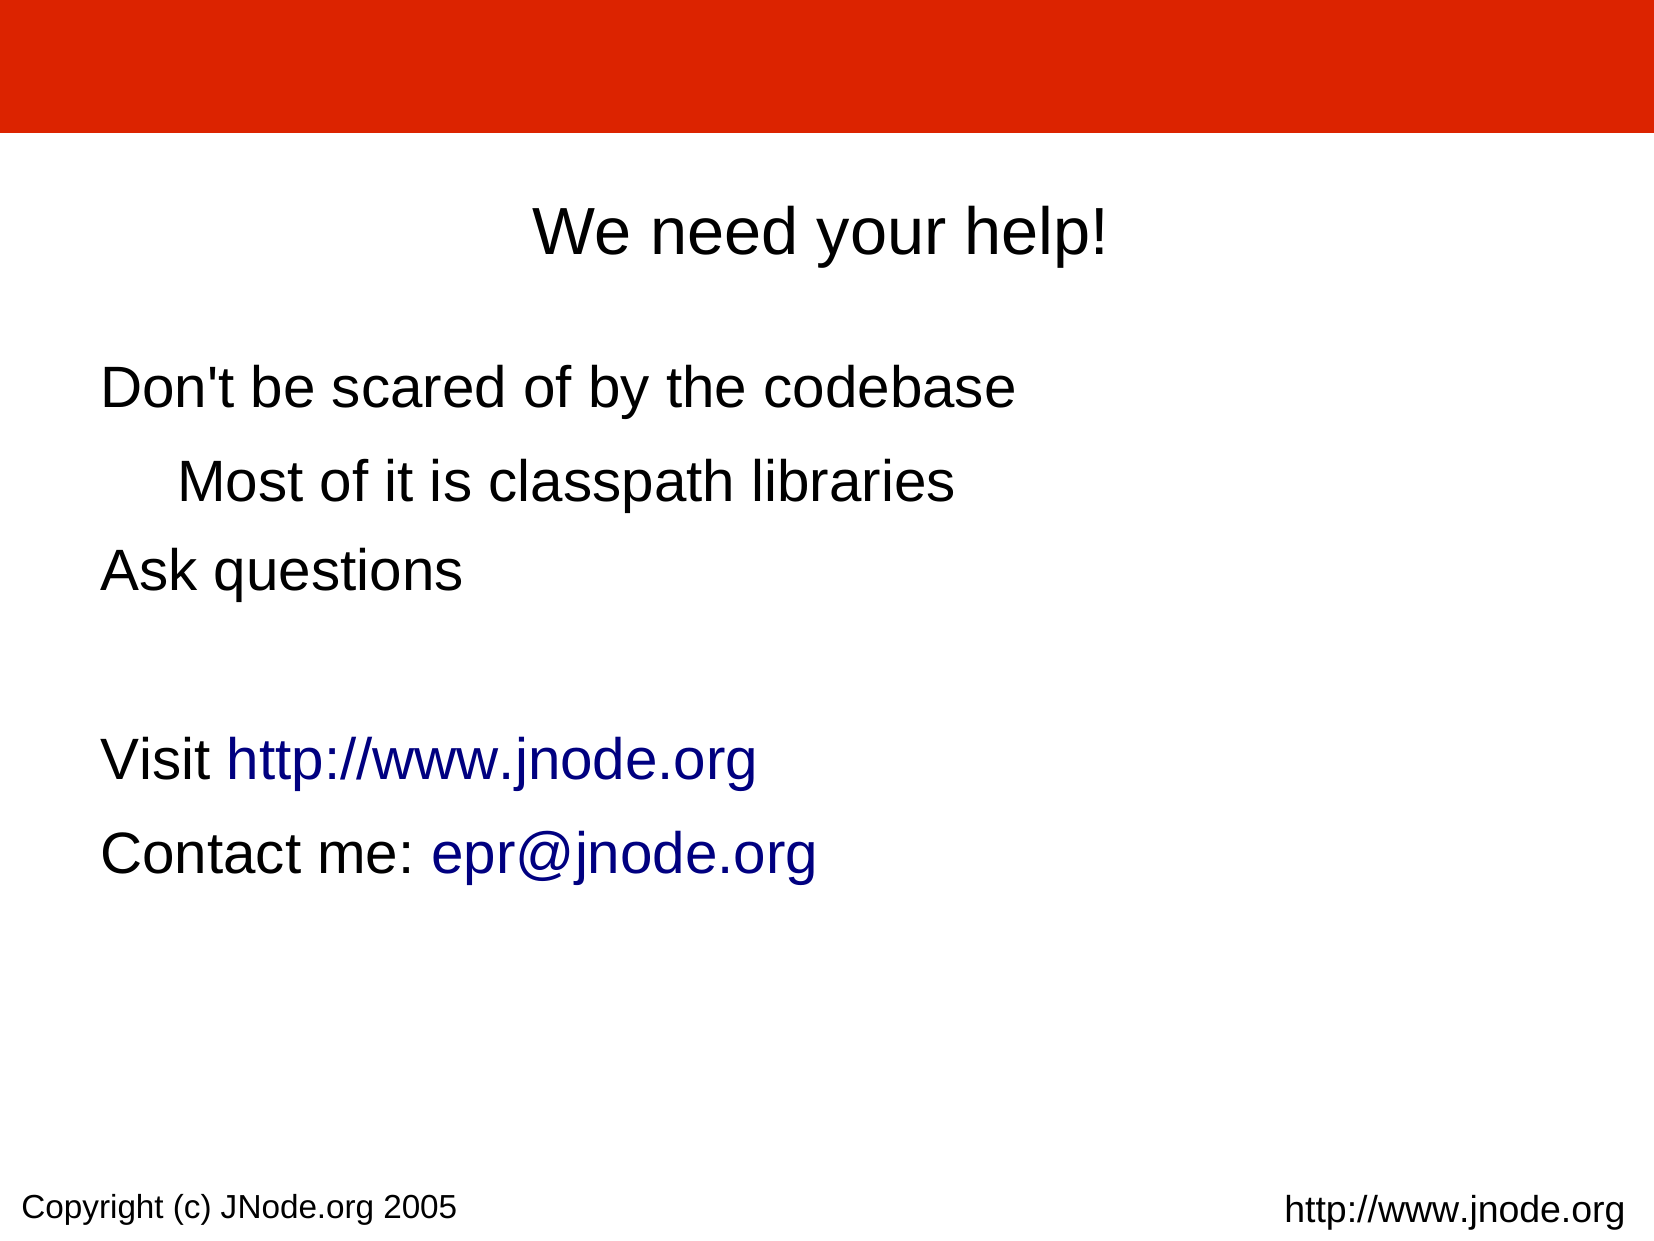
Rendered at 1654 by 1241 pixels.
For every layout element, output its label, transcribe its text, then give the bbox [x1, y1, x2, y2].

title We need your help! [76, 147, 1565, 316]
list Don't be scared of by the codebase Most of it is classpath libraries Ask questions Visit http://www.jnode.org Contact me: epr@jnode.org [82, 354, 1571, 1109]
